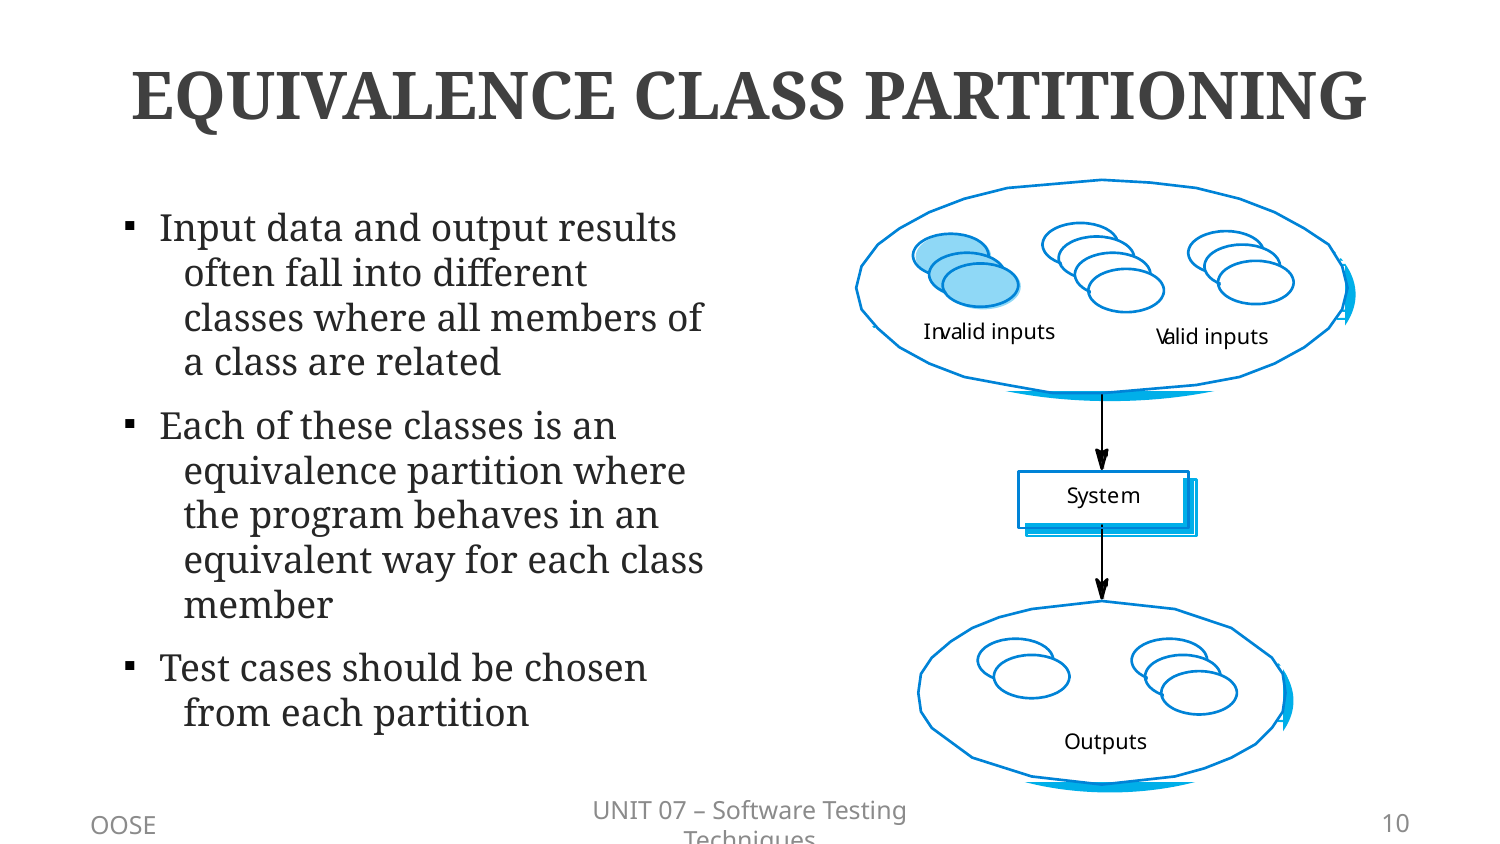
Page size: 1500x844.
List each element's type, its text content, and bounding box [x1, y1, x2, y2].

list Input data and output results often fall into different classes where all members of a class are related Each of these classes is an equivalence partition where the program behaves in an equivalent way for each class member Test cases should be chosen from each partition [75, 196, 734, 754]
title Equivalence class partitioning [75, 23, 1425, 164]
picture [853, 177, 1359, 796]
